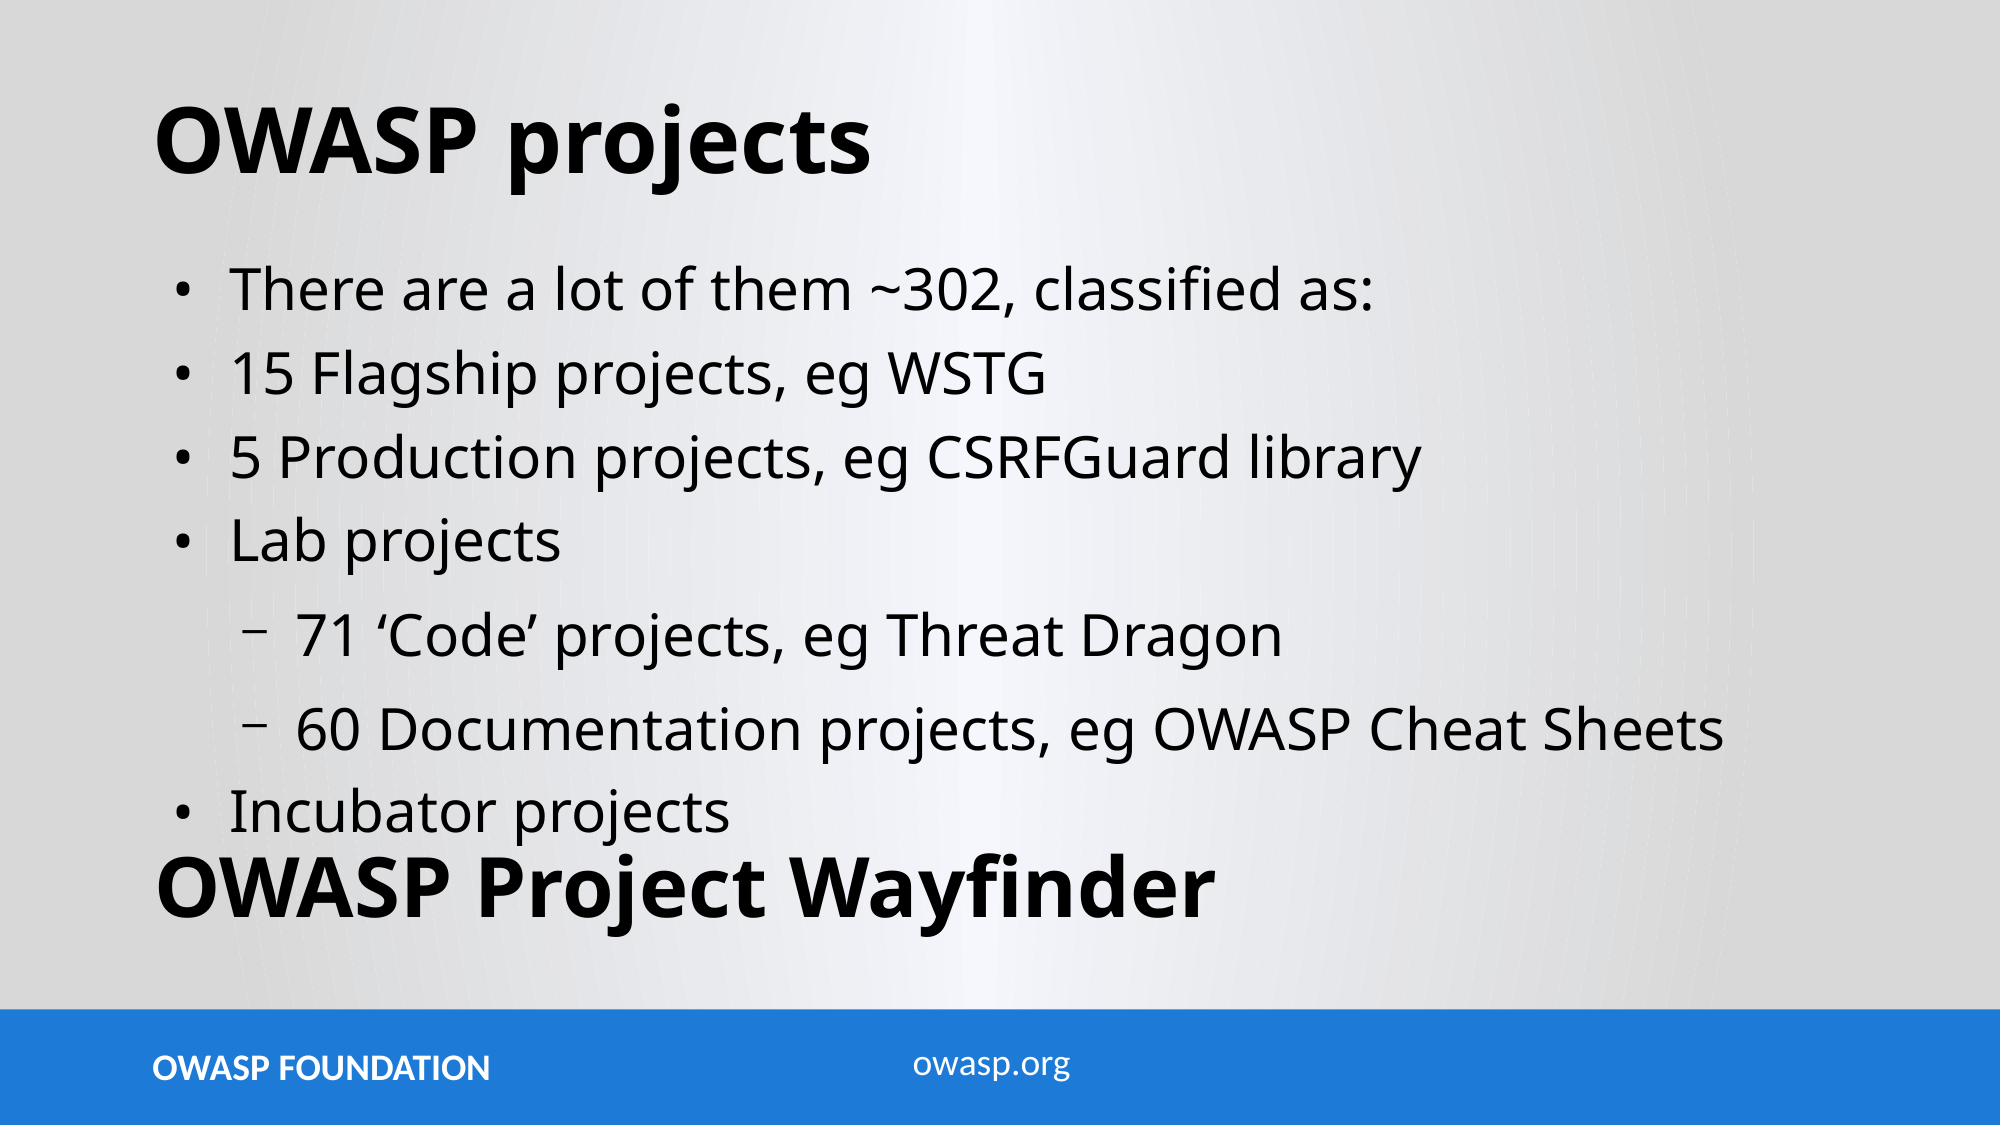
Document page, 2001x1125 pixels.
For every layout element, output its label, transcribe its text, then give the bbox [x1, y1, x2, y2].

list There are a lot of them ~302, classified as: 15 Flagship projects, eg WSTG 5 Production projects, eg CSRFGuard library Lab projects 71 ‘Code’ projects, eg Threat Dragon 60 Documentation projects, eg OWASP Cheat Sheets Incubator projects OWASP Project Wayfinder [139, 252, 1865, 967]
title OWASP projects [137, 35, 1863, 253]
